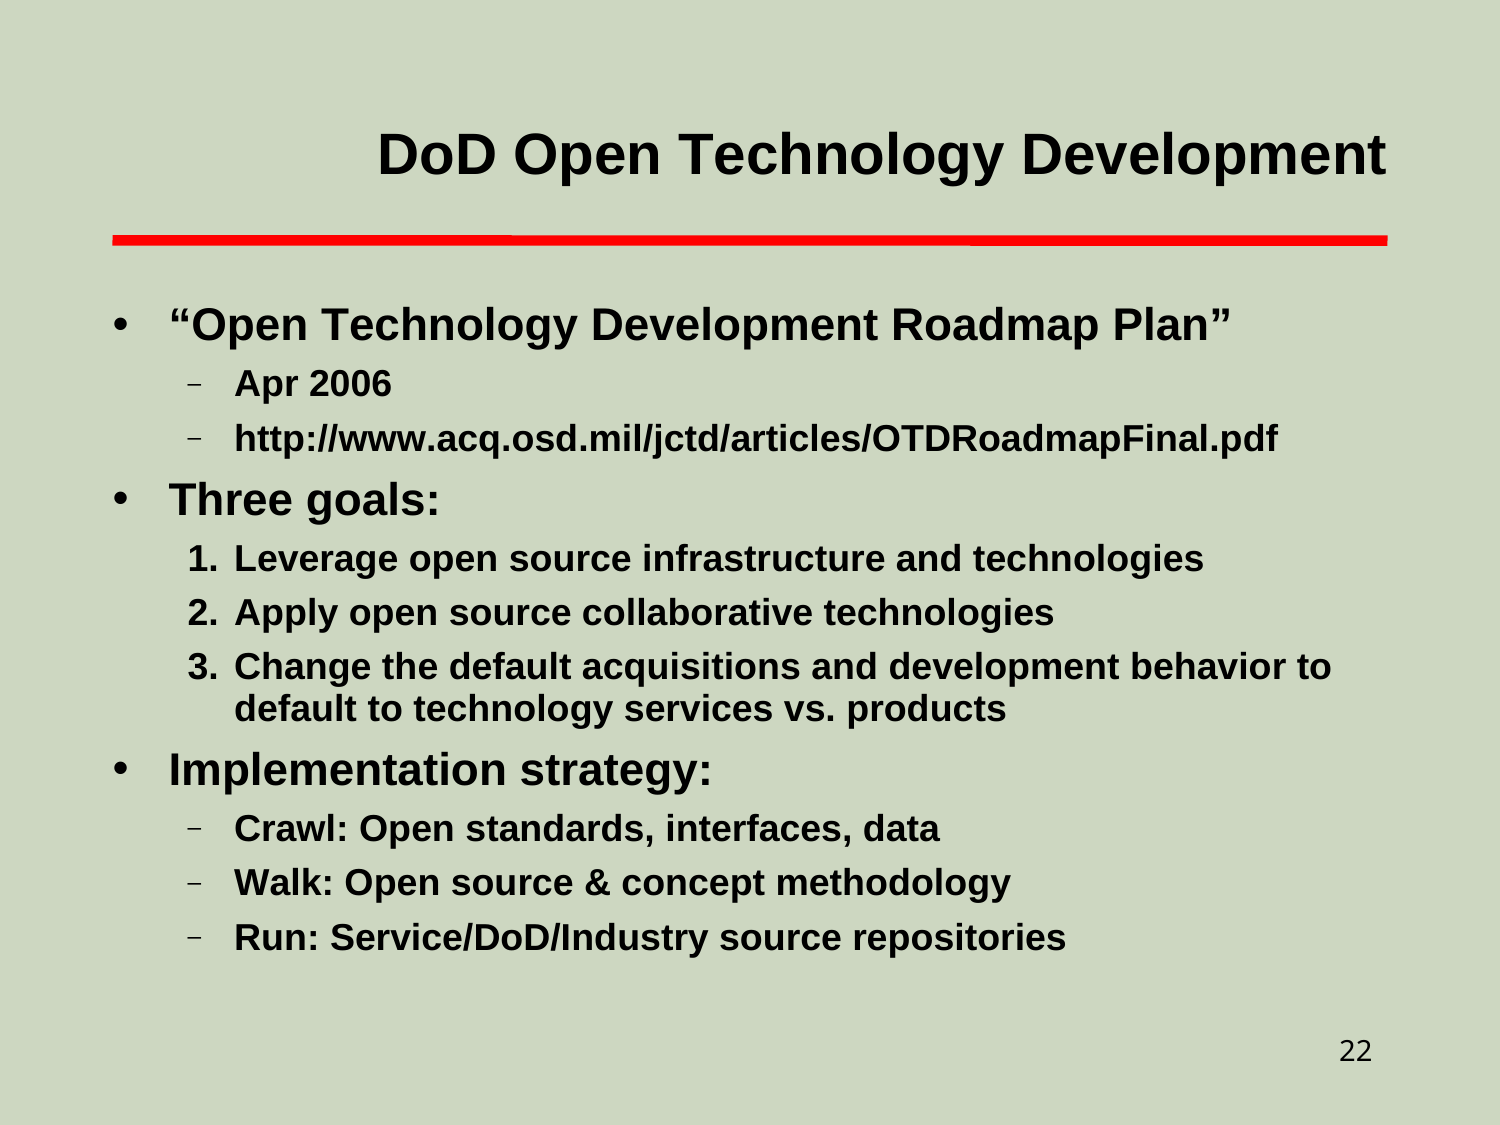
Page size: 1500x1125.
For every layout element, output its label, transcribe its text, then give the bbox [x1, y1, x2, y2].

title DoD Open Technology Development [337, 93, 1388, 217]
list “Open Technology Development Roadmap Plan” Apr 2006 http://www.acq.osd.mil/jctd/articles/OTDRoadmapFinal.pdf Three goals: Leverage open source infrastructure and technologies Apply open source collaborative technologies Change the default acquisitions and development behavior to default to technology services vs. products Implementation strategy: Crawl: Open standards, interfaces, data Walk: Open source & concept methodology Run: Service/DoD/Industry source repositories [112, 299, 1388, 1084]
